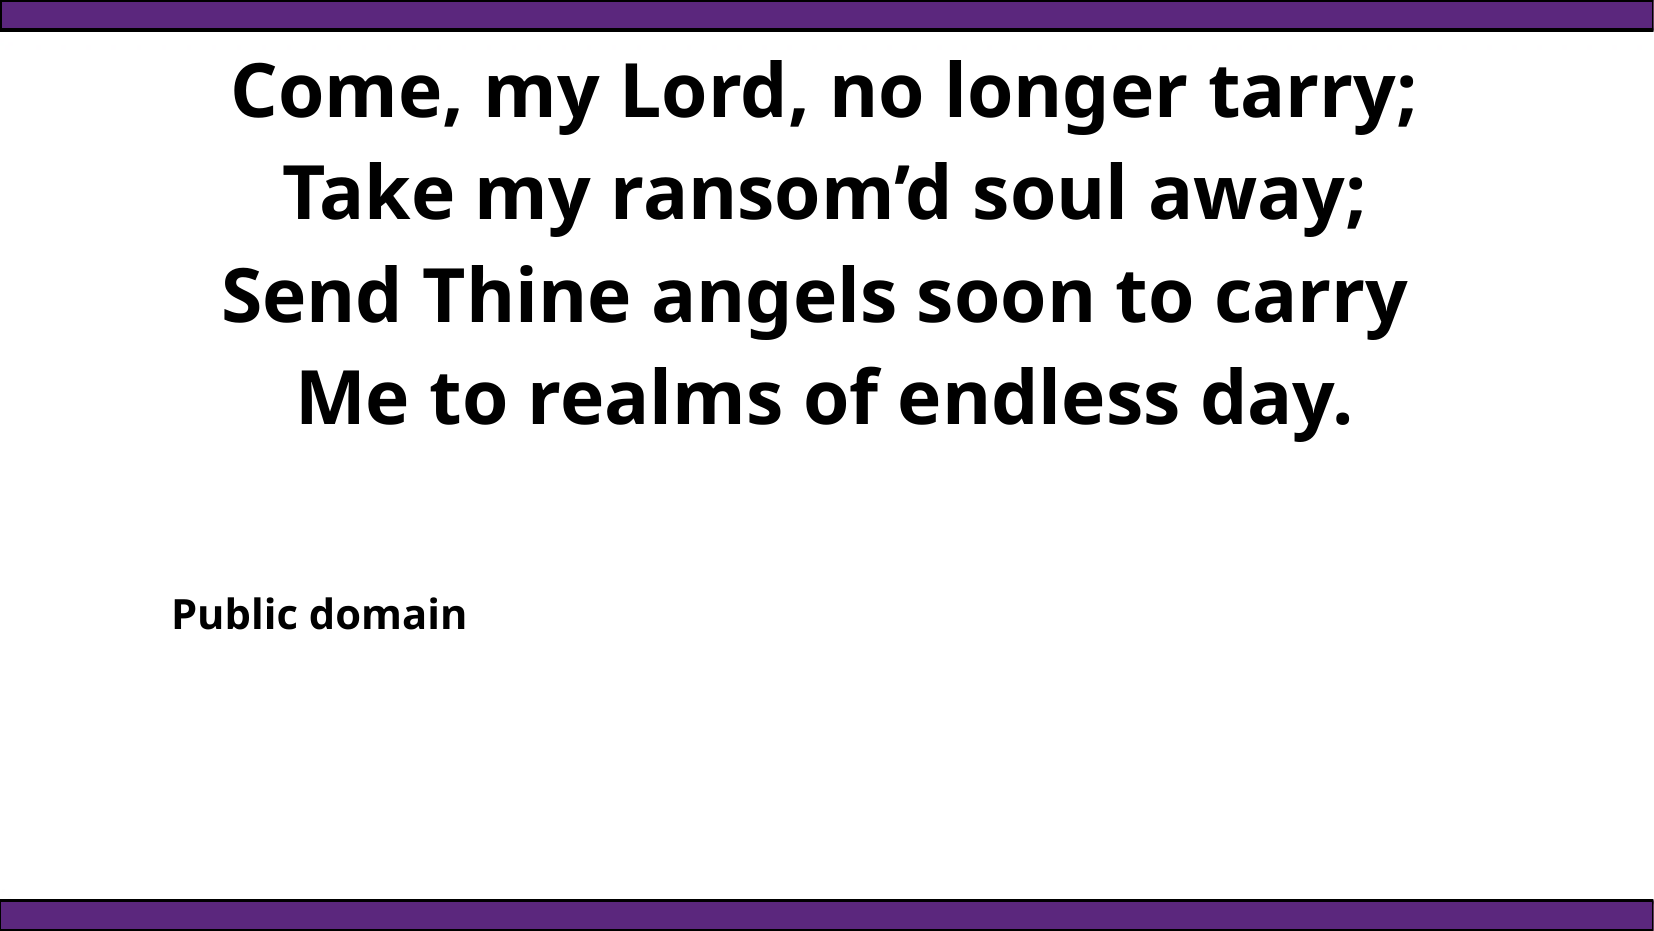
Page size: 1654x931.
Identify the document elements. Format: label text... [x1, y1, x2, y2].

text_box [0, 900, 1654, 931]
picture [0, 31, 1654, 900]
text_box Come, my Lord, no longer tarry; Take my ransom’d soul away; Send Thine angels soon to carry Me to realms of endless day. Public domain [75, 30, 1576, 640]
text_box [0, 0, 1654, 31]
